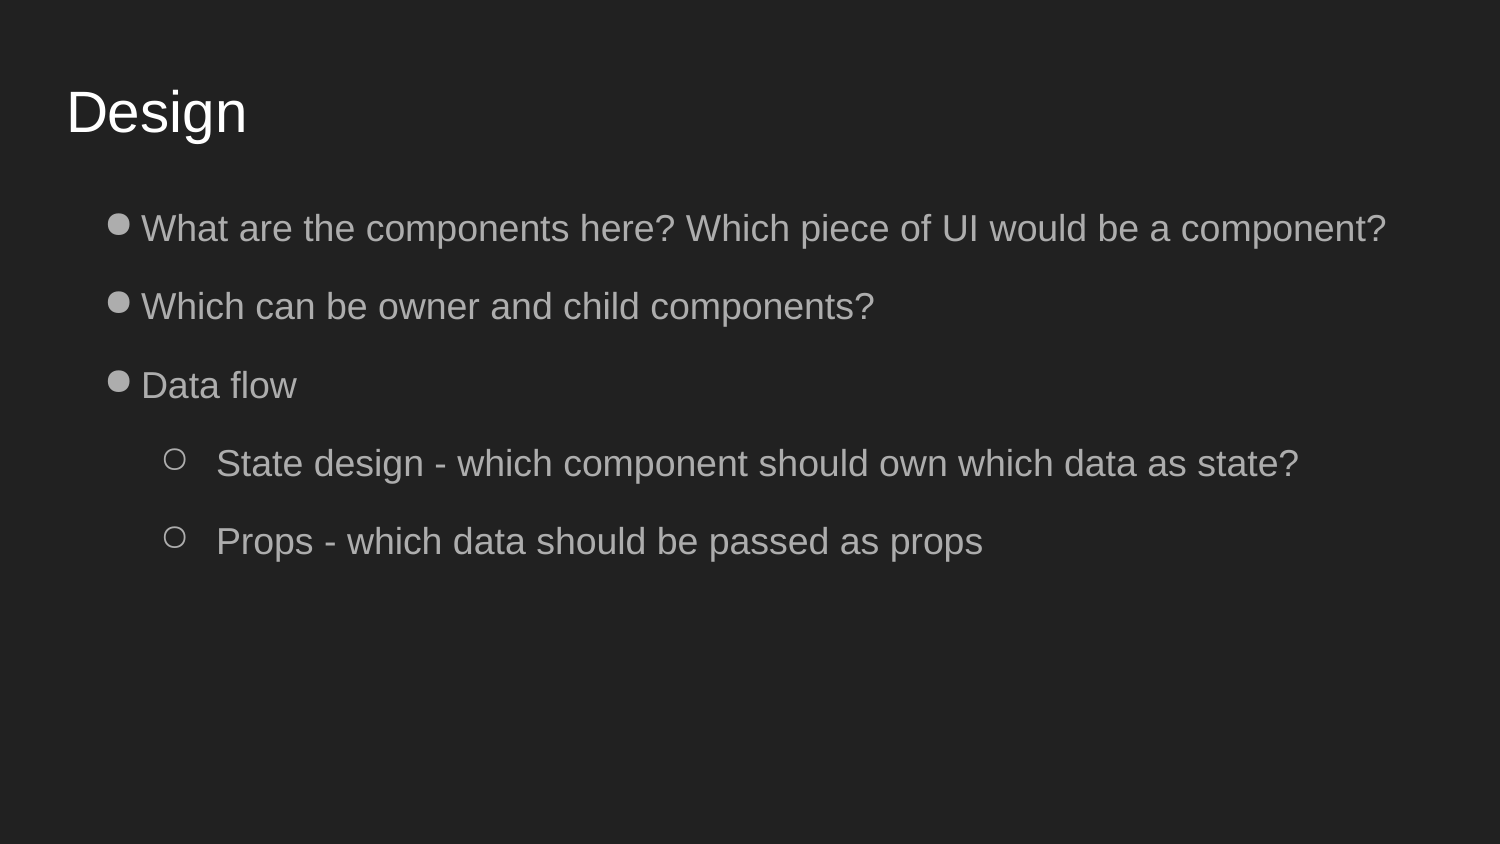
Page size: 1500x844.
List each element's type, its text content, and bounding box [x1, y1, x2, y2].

title Design [51, 59, 1449, 154]
list What are the components here? Which piece of UI would be a component? Which can be owner and child components? Data flow State design - which component should own which data as state? Props - which data should be passed as props [51, 189, 1449, 562]
